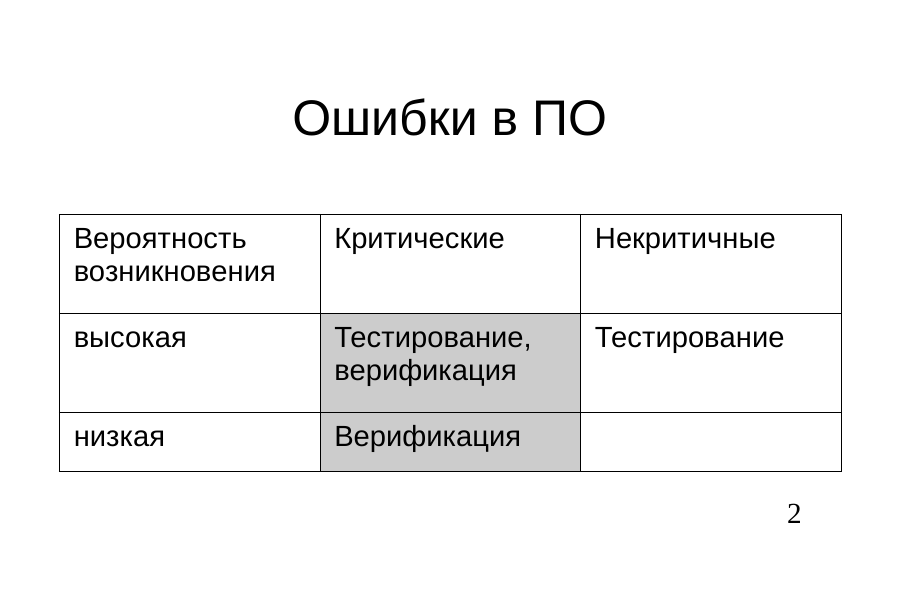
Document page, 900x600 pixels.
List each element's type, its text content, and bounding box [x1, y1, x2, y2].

table_cell Тестирование, верификация [321, 314, 580, 412]
table_cell высокая [60, 314, 320, 412]
table_cell низкая [60, 413, 320, 471]
table_cell [581, 413, 841, 471]
table_cell Верификация [321, 413, 580, 471]
table_header Некритичные [581, 215, 841, 313]
table_cell Тестирование [581, 314, 841, 412]
title Ошибки в ПО [98, 85, 802, 152]
table_header Вероятность возникновения [60, 215, 320, 313]
table_header Критические [321, 215, 580, 313]
